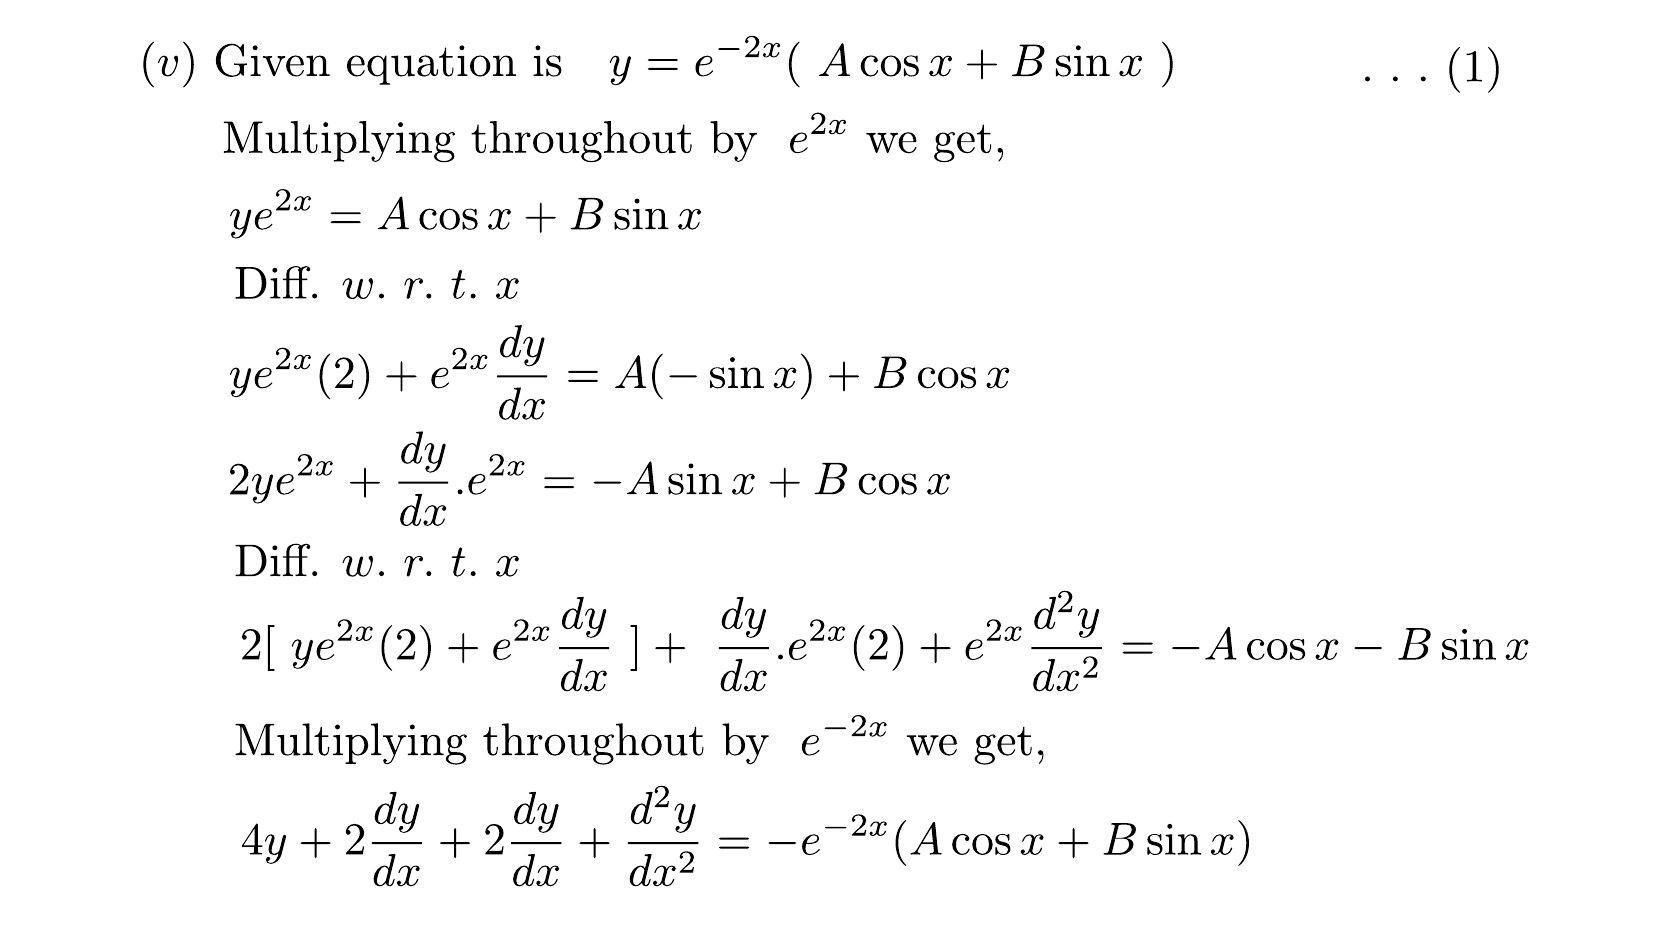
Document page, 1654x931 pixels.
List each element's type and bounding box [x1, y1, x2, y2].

text_box [141, 35, 1173, 88]
text_box [235, 714, 1044, 765]
text_box [229, 325, 1010, 420]
text_box [242, 785, 1249, 887]
text_box [223, 112, 1004, 163]
text_box [235, 266, 519, 299]
subtitle [47, 35, 1619, 875]
text_box [230, 431, 951, 527]
text_box [1363, 47, 1499, 93]
text_box [230, 189, 702, 239]
text_box [235, 543, 519, 577]
text_box [242, 590, 1529, 692]
